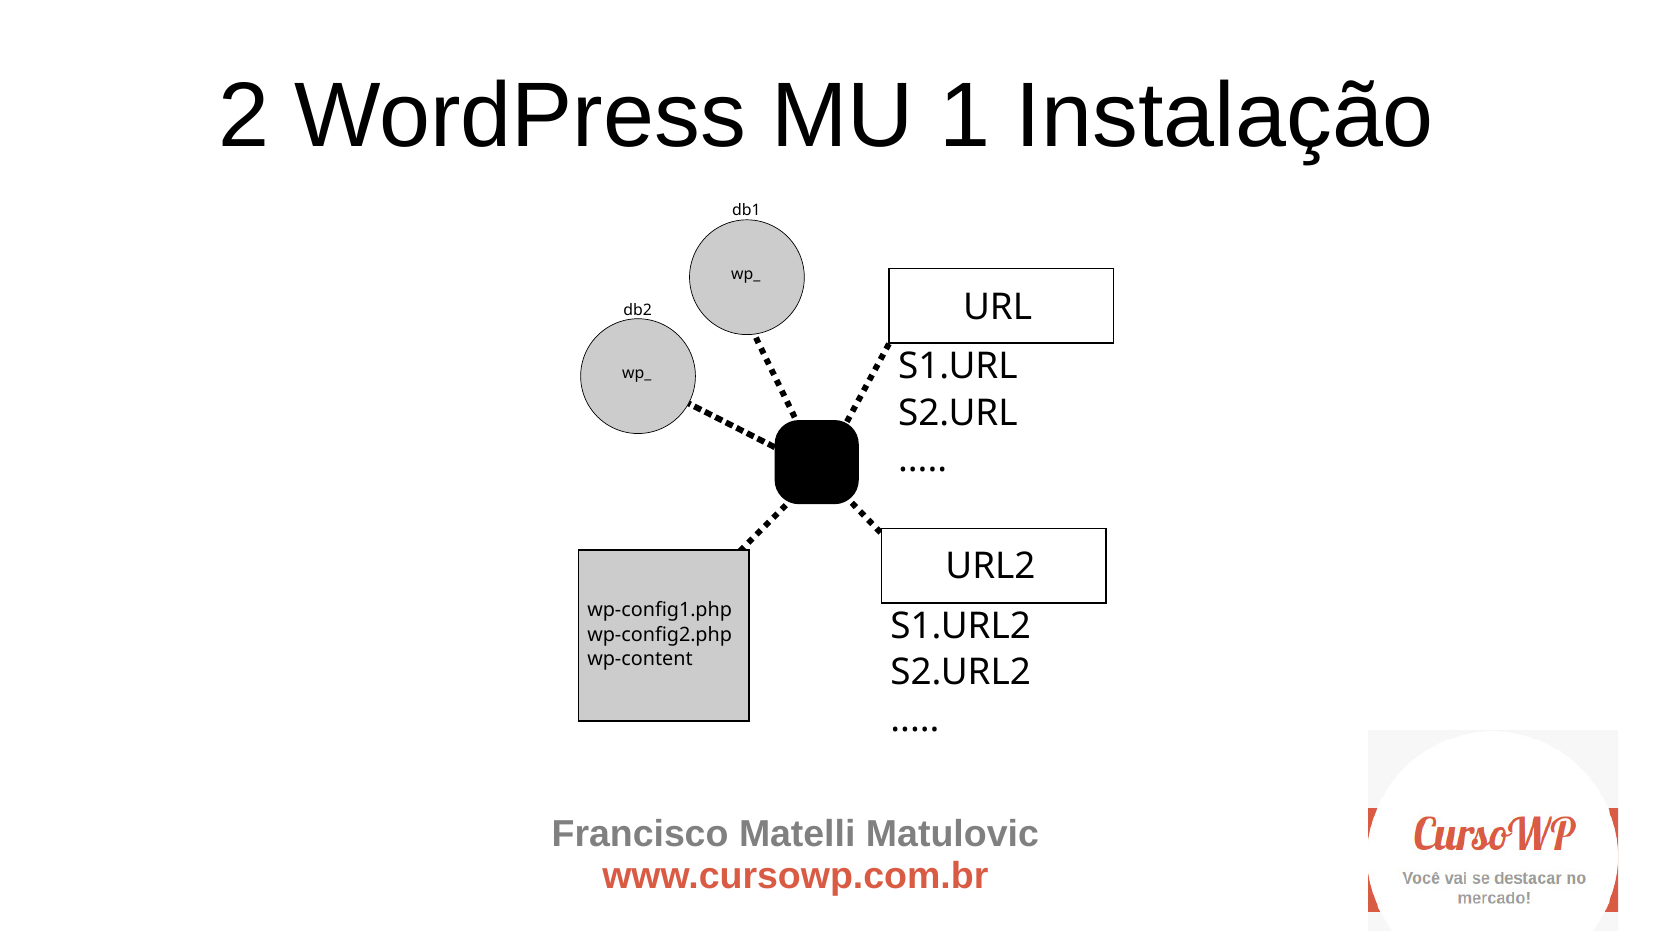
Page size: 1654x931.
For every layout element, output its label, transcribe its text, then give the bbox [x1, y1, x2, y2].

picture [515, 153, 1143, 780]
title 2 WordPress MU 1 Instalação [82, 37, 1571, 193]
picture [1368, 730, 1619, 931]
